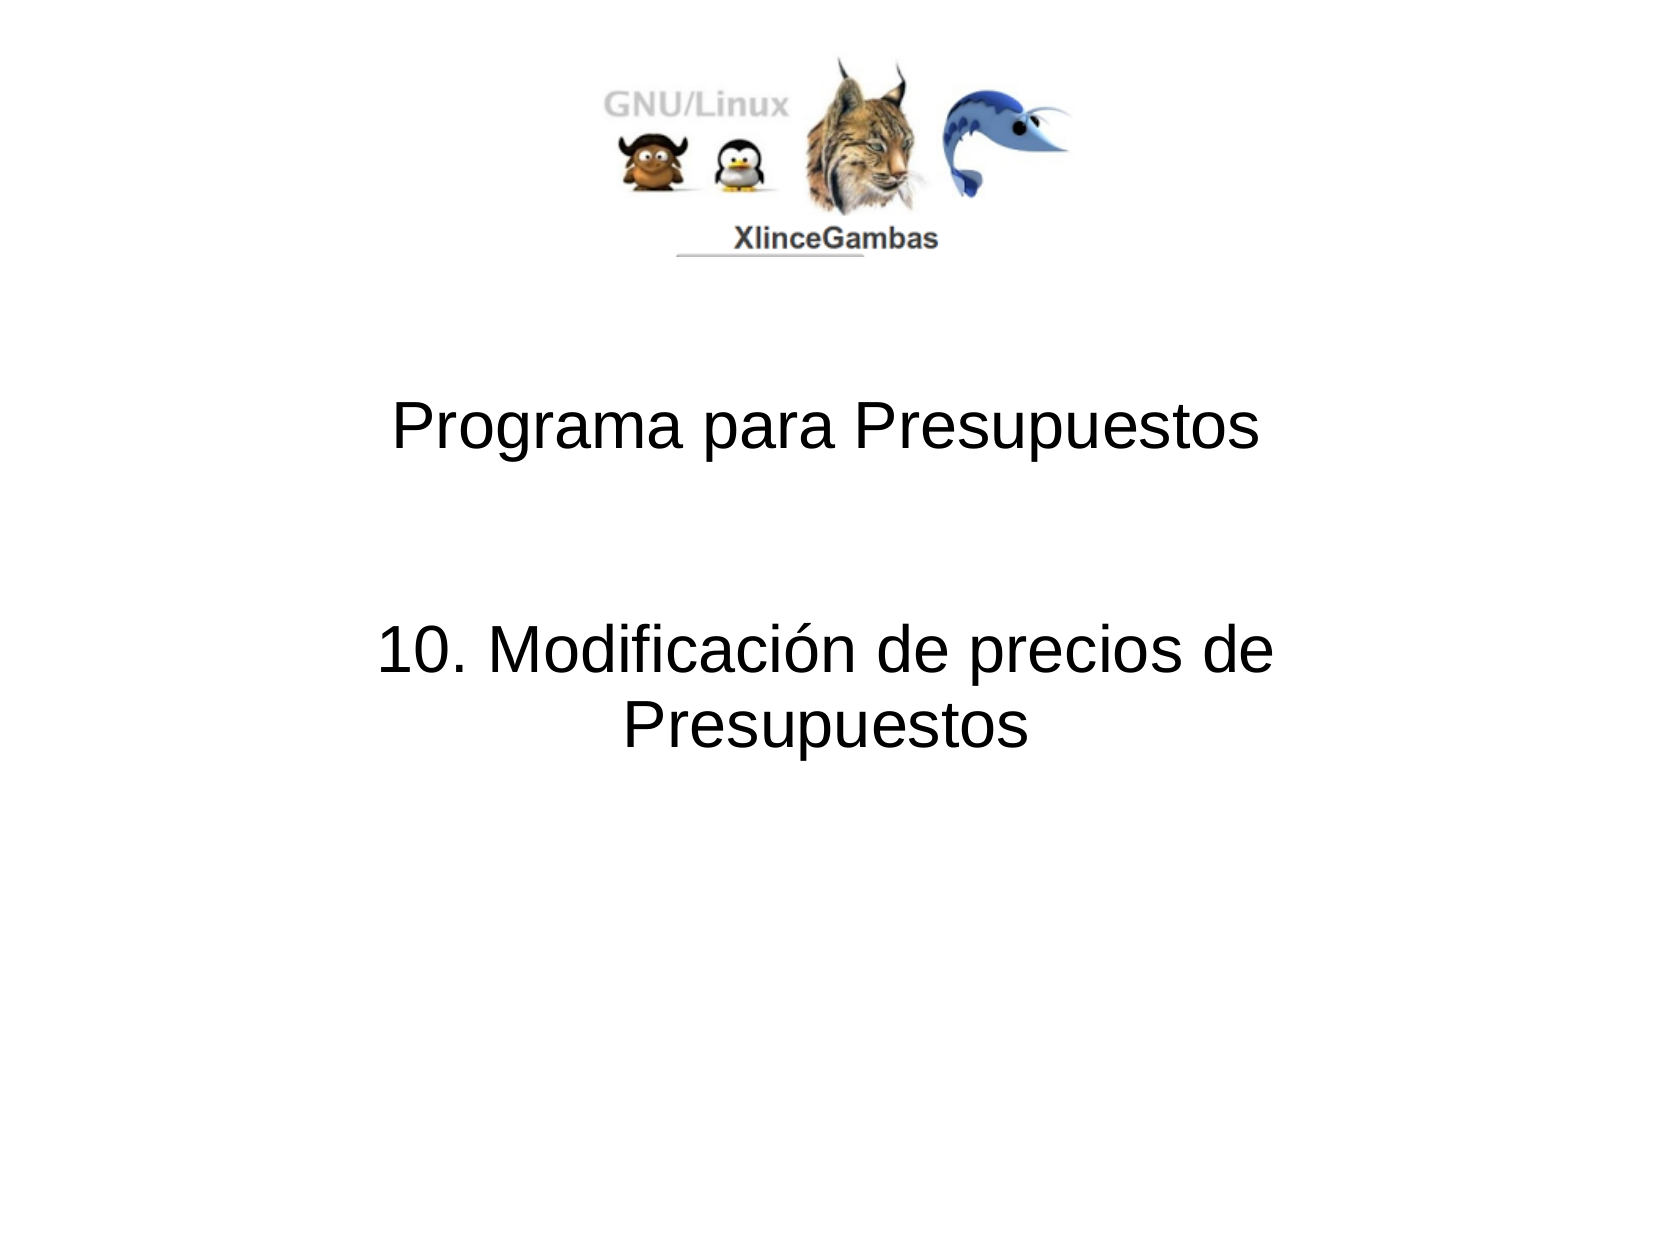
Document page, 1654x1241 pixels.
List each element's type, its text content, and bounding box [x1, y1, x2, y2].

subtitle Programa para Presupuestos 10. Modificación de precios de Presupuestos [82, 290, 1571, 1010]
picture [575, 49, 1078, 257]
